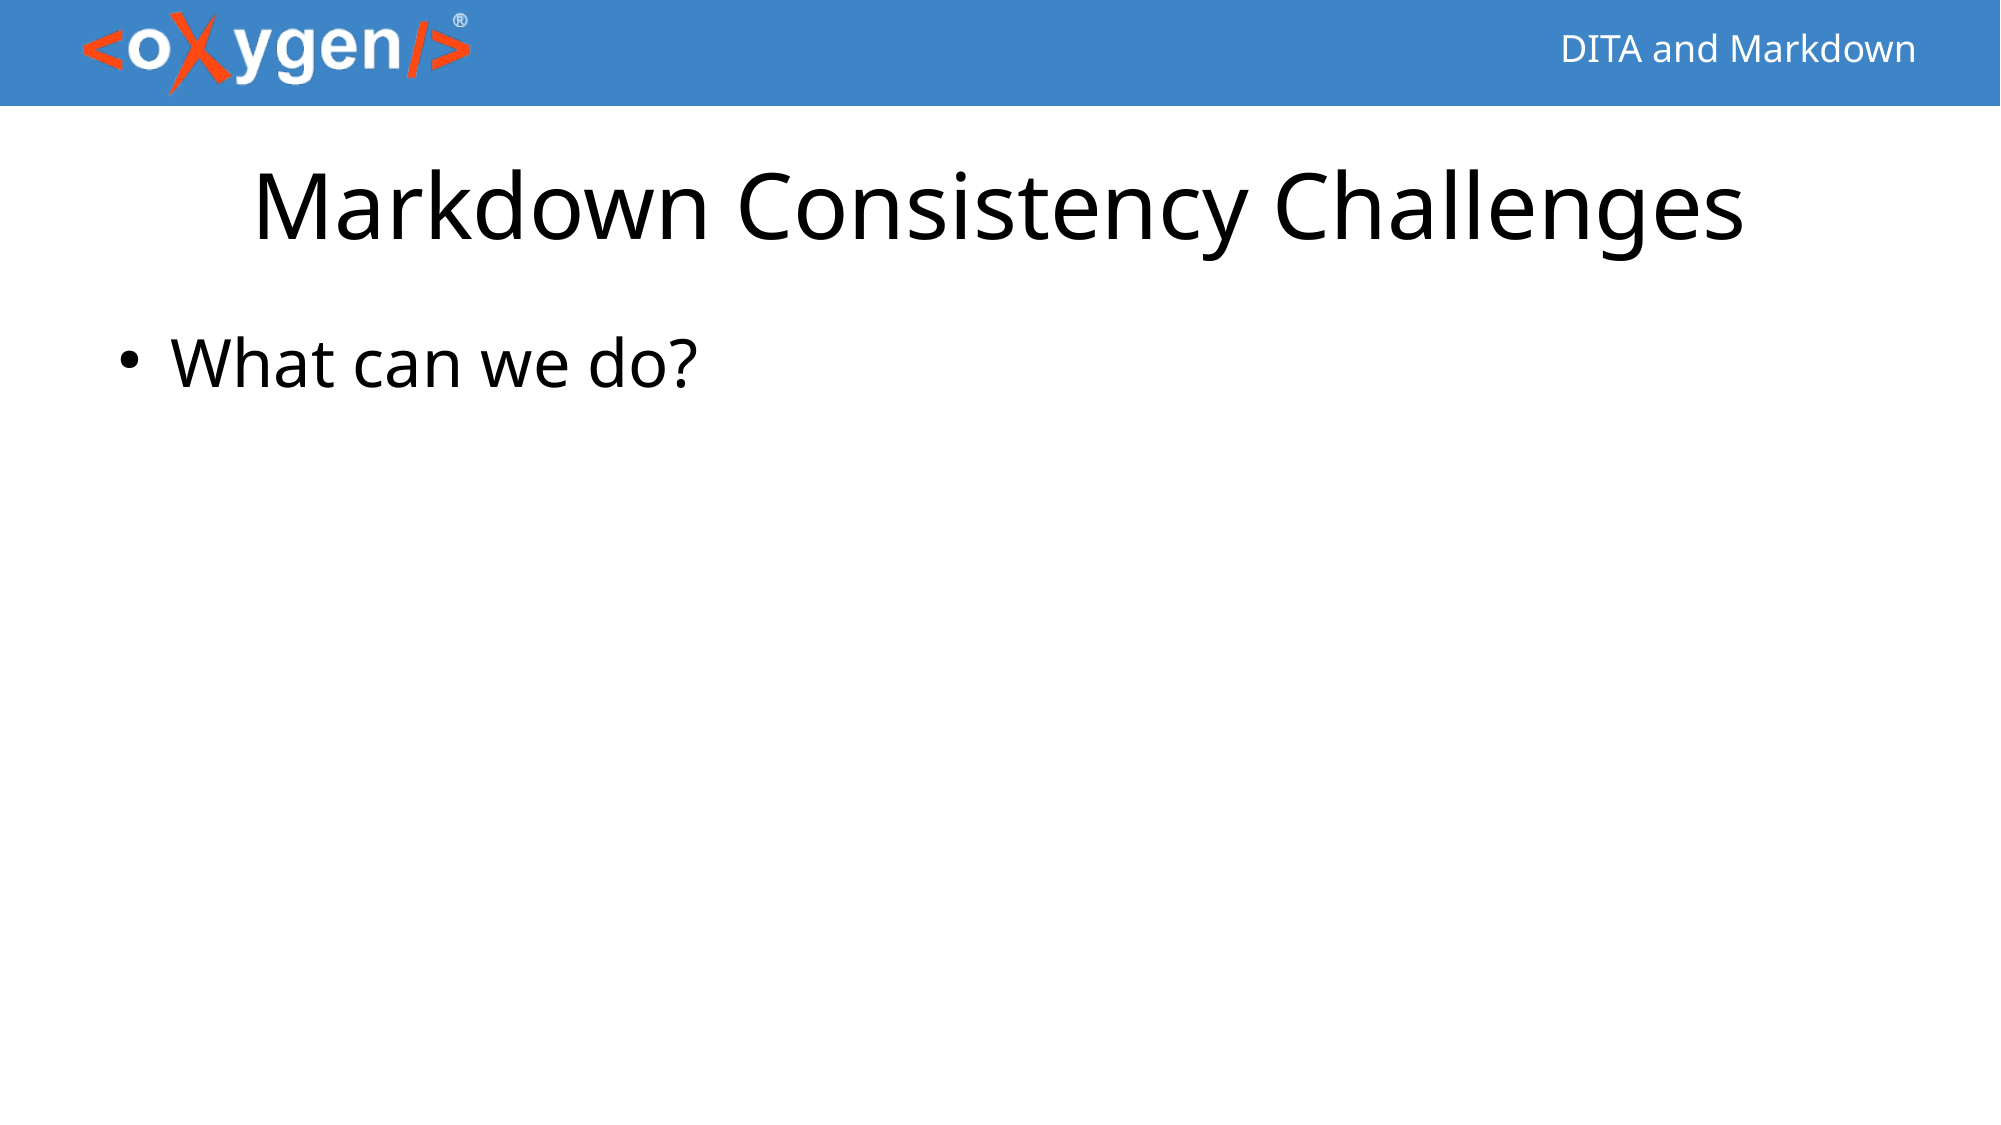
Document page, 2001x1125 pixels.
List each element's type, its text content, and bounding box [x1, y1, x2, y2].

picture [75, 0, 488, 106]
title Markdown Consistency Challenges [99, 109, 1900, 298]
list What can we do? [100, 316, 1900, 1083]
